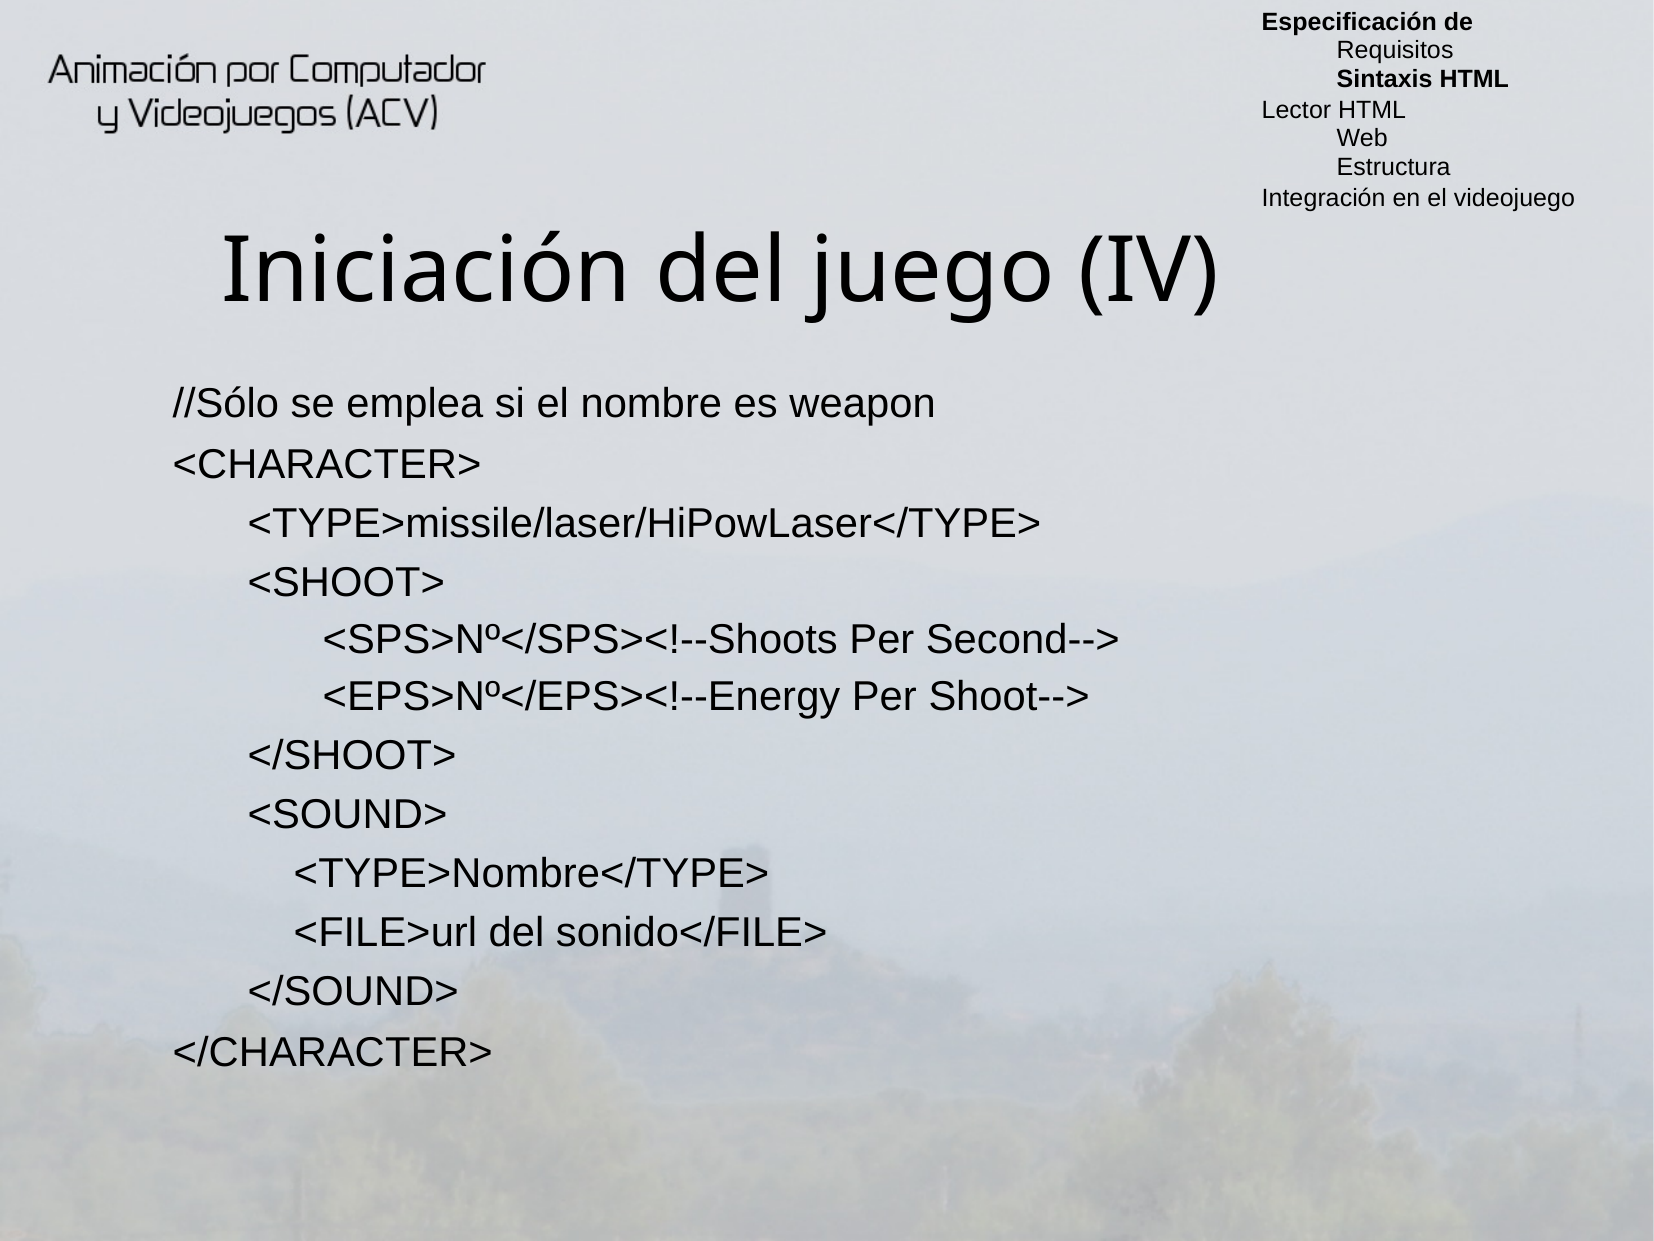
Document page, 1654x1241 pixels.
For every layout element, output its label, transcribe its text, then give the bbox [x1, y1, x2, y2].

picture [0, 0, 1654, 1241]
text_box Especificación de Requisitos Sintaxis HTML Lector HTML Web Estructura Integración en el videojuego [1171, 0, 1653, 326]
title Iniciación del juego (IV) [83, 169, 1359, 362]
list //Sólo se emplea si el nombre es weapon <CHARACTER> <TYPE>missile/laser/HiPowLaser</TYPE> <SHOOT> <SPS>Nº</SPS><!--Shoots Per Second--> <EPS>Nº</EPS><!--Energy Per Shoot--> </SHOOT> <SOUND> <TYPE>Nombre</TYPE> <FILE>url del sonido</FILE> </SOUND> </CHARACTER> [82, 292, 1595, 1086]
